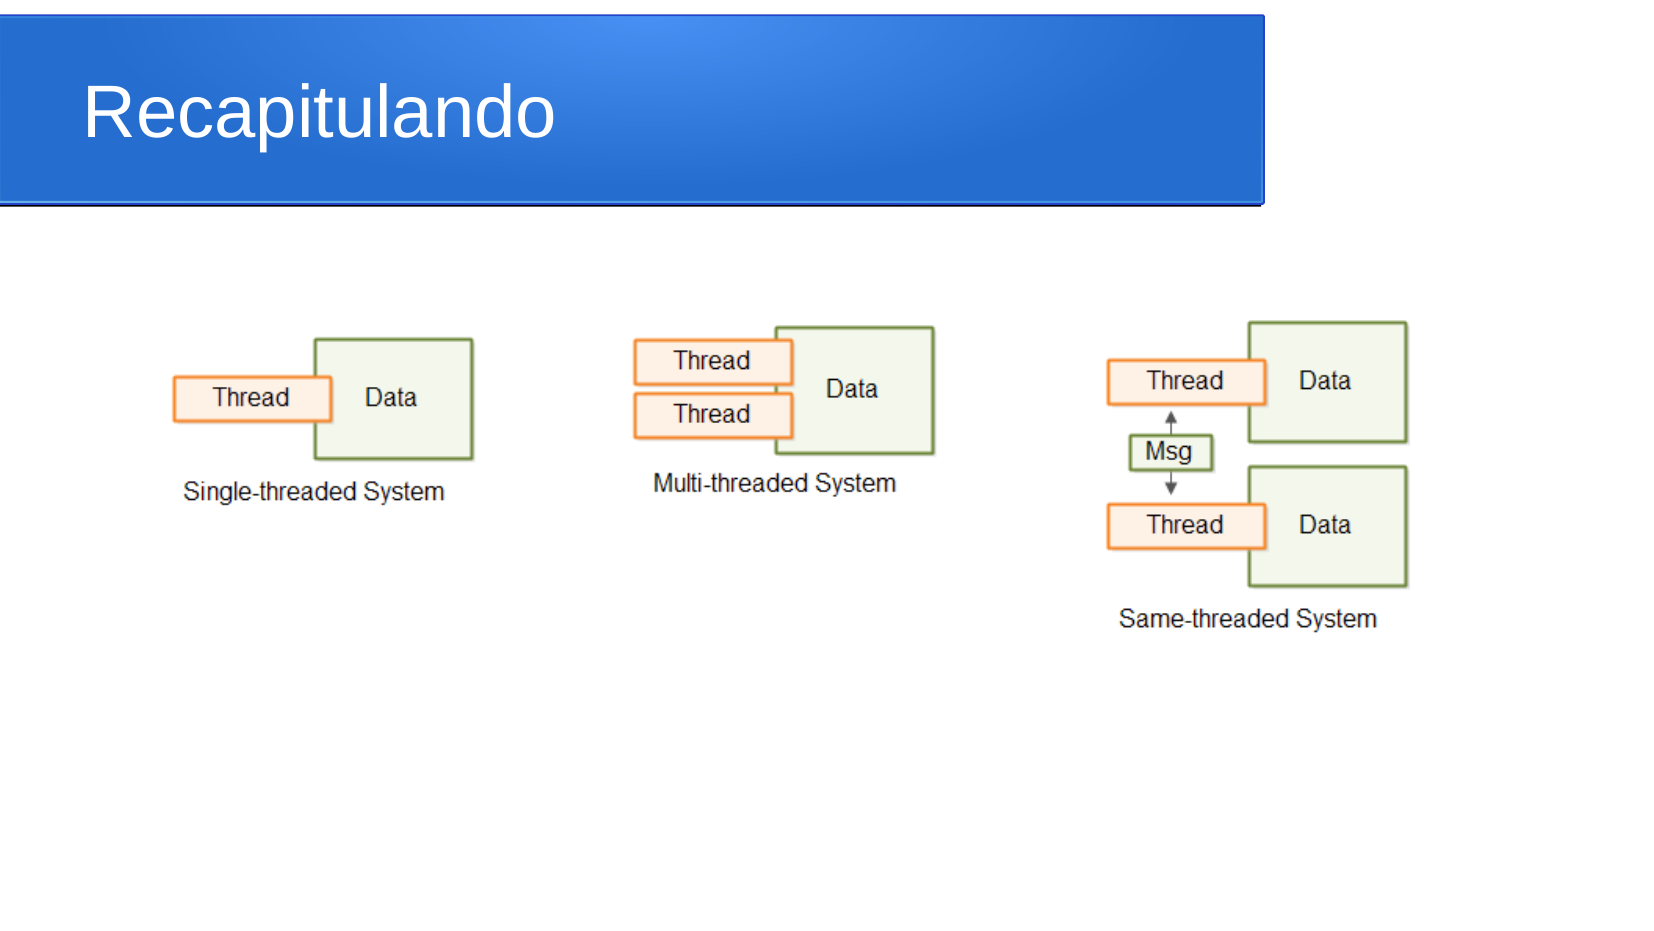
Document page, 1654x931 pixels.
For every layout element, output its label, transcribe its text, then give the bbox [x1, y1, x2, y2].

picture [1086, 283, 1443, 670]
title Recapitulando [82, 35, 1235, 189]
picture [141, 295, 512, 557]
picture [597, 280, 981, 544]
